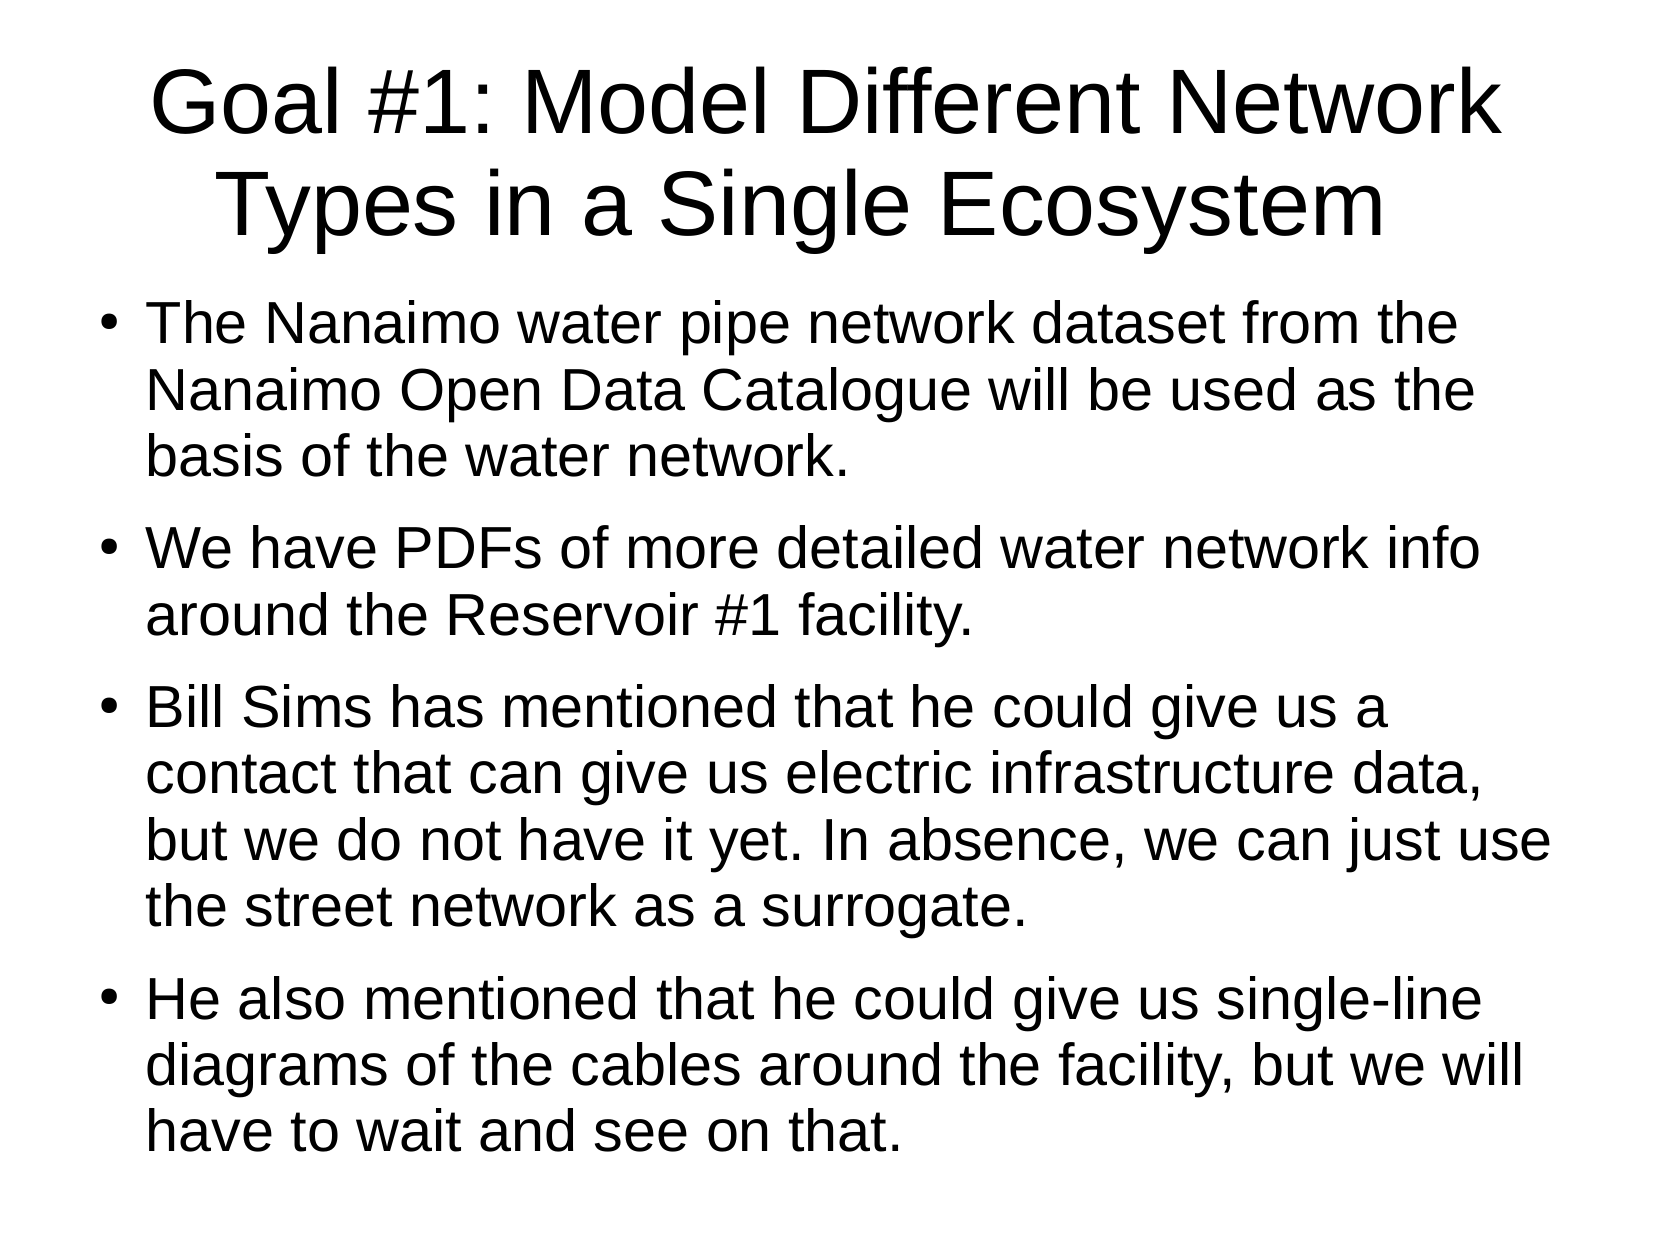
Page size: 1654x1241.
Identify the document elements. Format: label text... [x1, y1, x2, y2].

list The Nanaimo water pipe network dataset from the Nanaimo Open Data Catalogue will be used as the basis of the water network. We have PDFs of more detailed water network info around the Reservoir #1 facility. Bill Sims has mentioned that he could give us a contact that can give us electric infrastructure data, but we do not have it yet. In absence, we can just use the street network as a surrogate. He also mentioned that he could give us single-line diagrams of the cables around the facility, but we will have to wait and see on that. [82, 290, 1571, 1171]
title Goal #1: Model Different Network Types in a Single Ecosystem [82, 49, 1571, 257]
